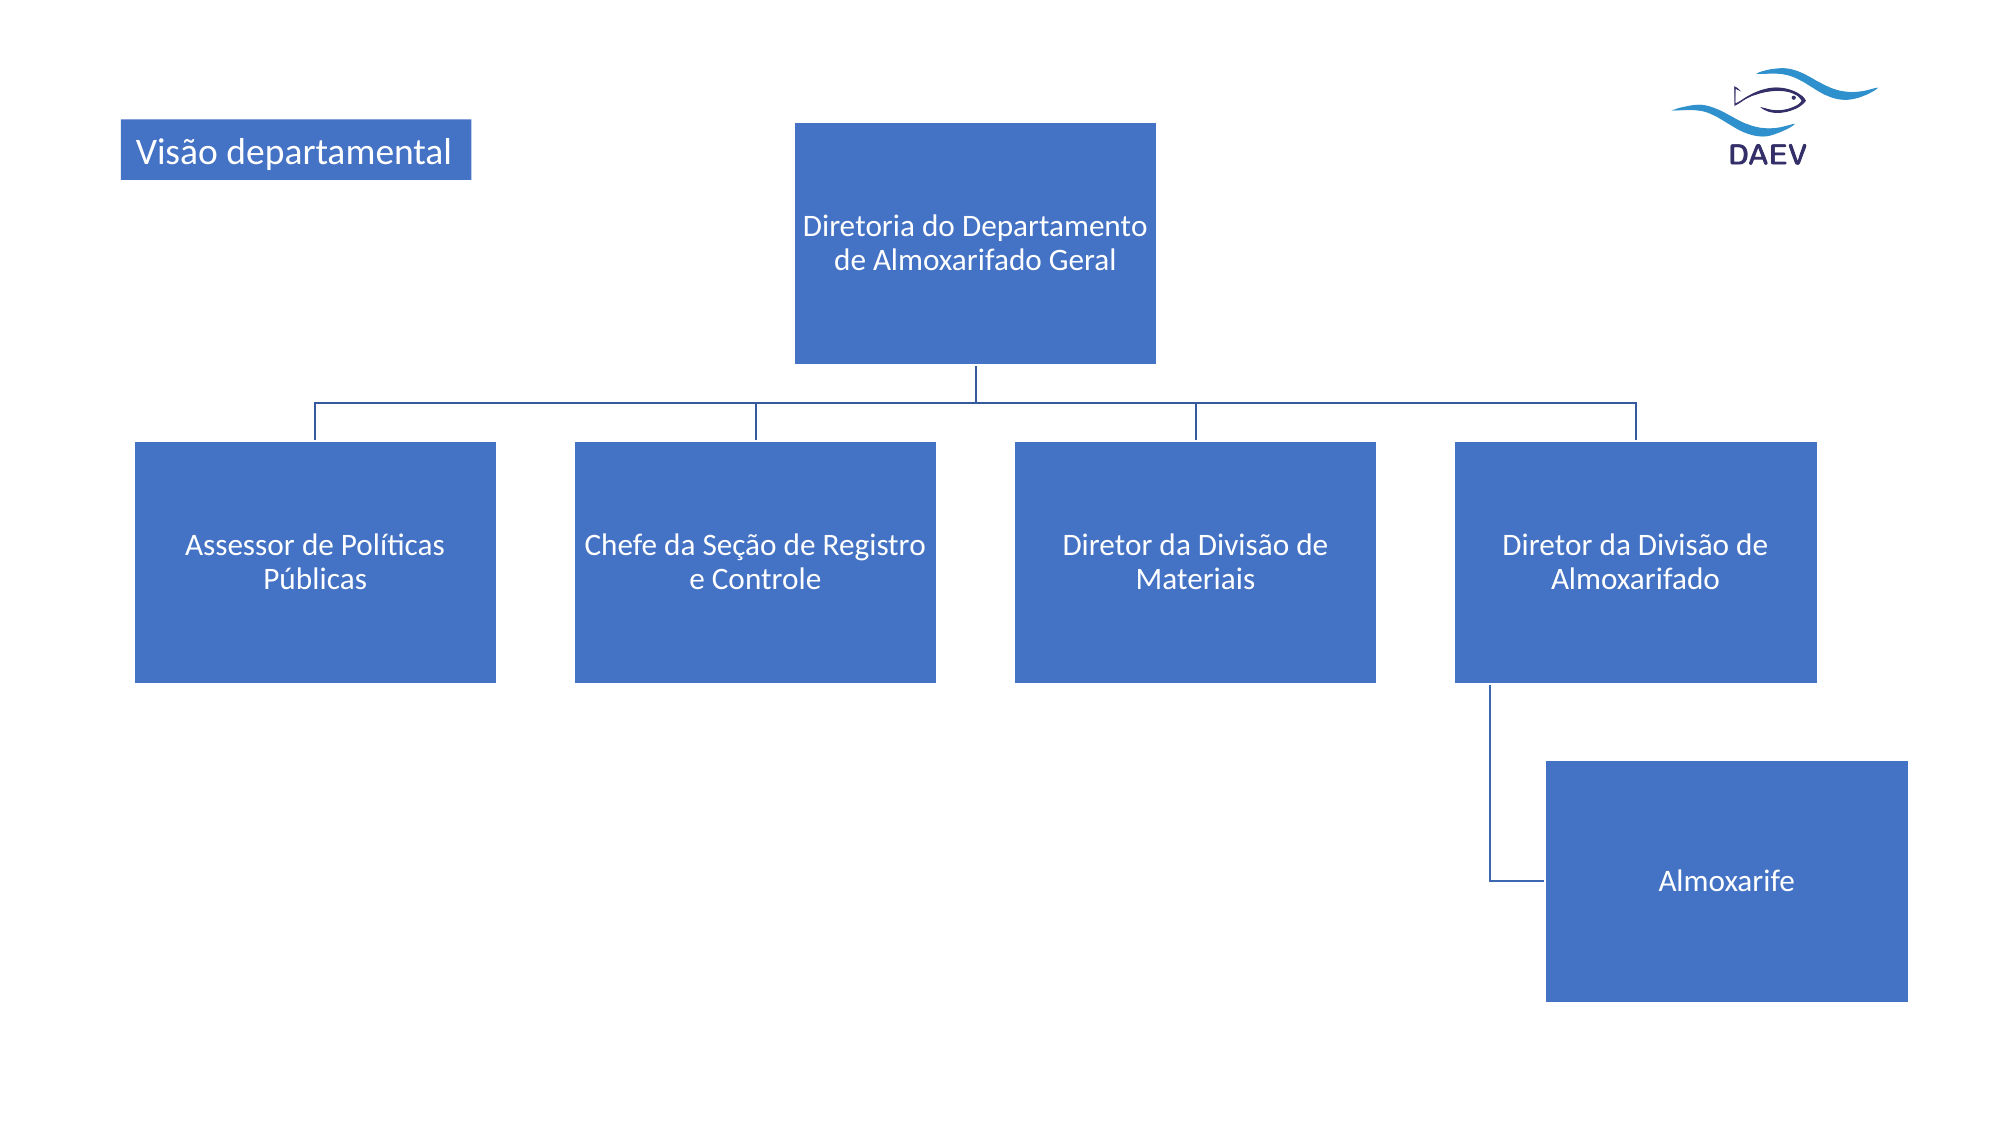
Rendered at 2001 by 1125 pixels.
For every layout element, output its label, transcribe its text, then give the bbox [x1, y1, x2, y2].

text_box Diretor da Divisão de Materiais [1013, 441, 1378, 684]
text_box Chefe da Seção de Registro e Controle [573, 441, 938, 684]
text_box Diretor da Divisão de Almoxarifado [1453, 441, 1818, 684]
picture [1670, 68, 1879, 165]
text_box Visão departamental [120, 119, 472, 180]
text_box Diretoria do Departamento de Almoxarifado Geral [793, 122, 1158, 365]
text_box Almoxarife [1544, 760, 1909, 1003]
text_box Assessor de Políticas Públicas [133, 441, 498, 684]
